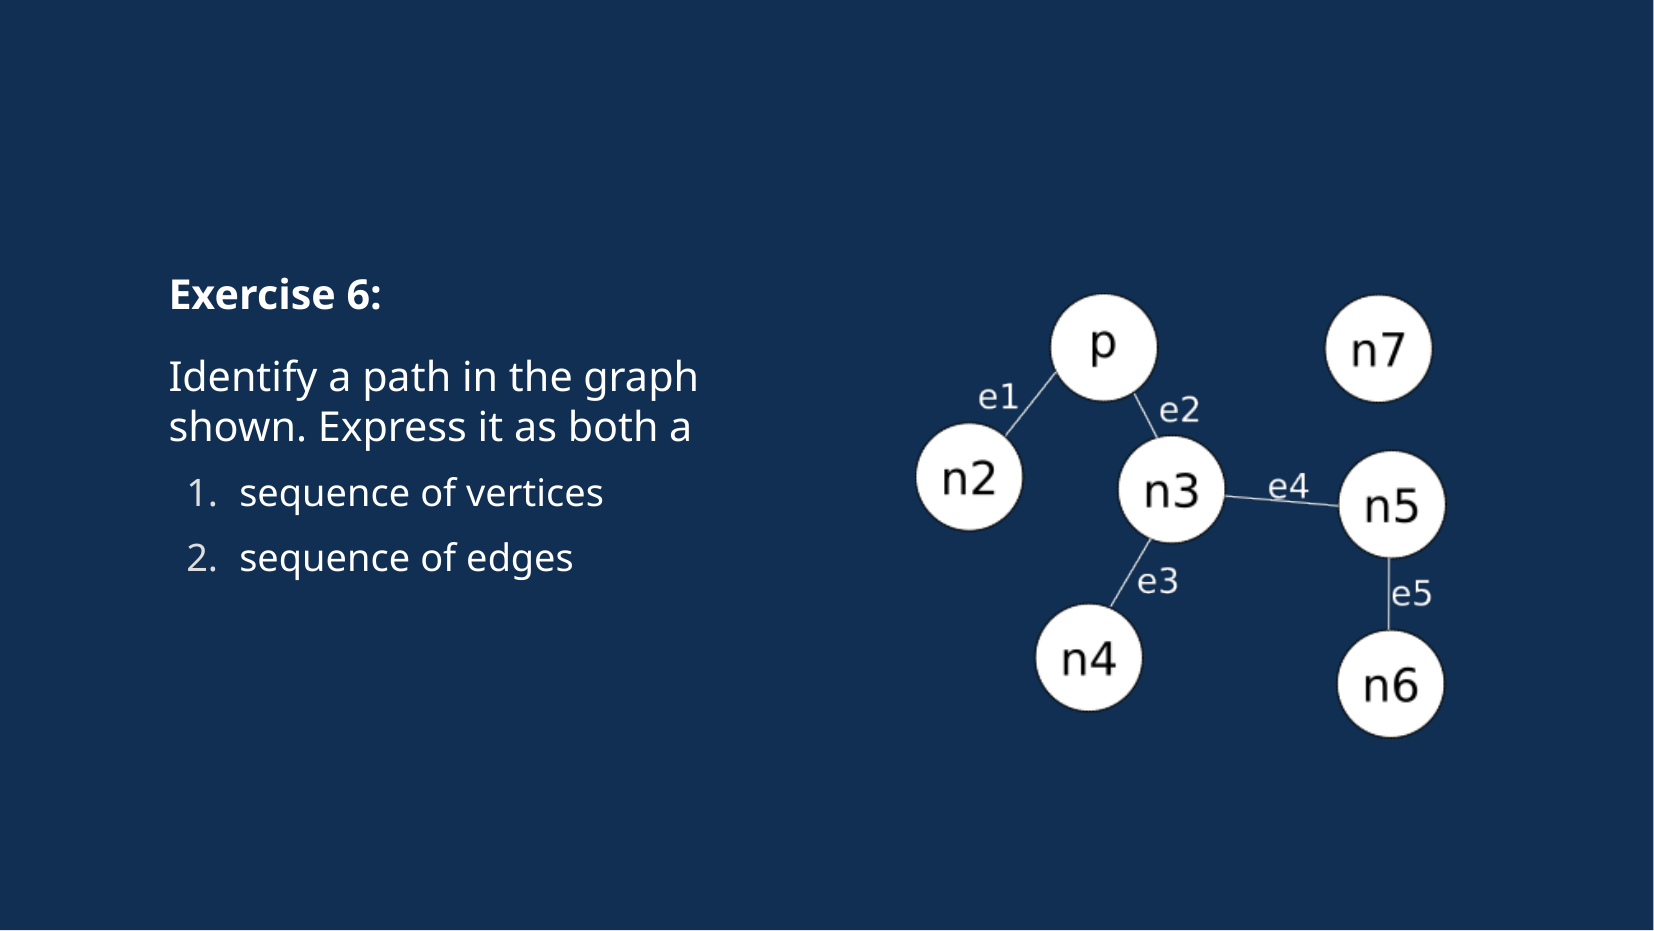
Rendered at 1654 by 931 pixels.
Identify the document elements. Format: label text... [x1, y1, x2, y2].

list Exercise 6: Identify a path in the graph shown. Express it as both a sequence of vertices sequence of edges [97, 268, 813, 806]
picture [915, 293, 1447, 739]
